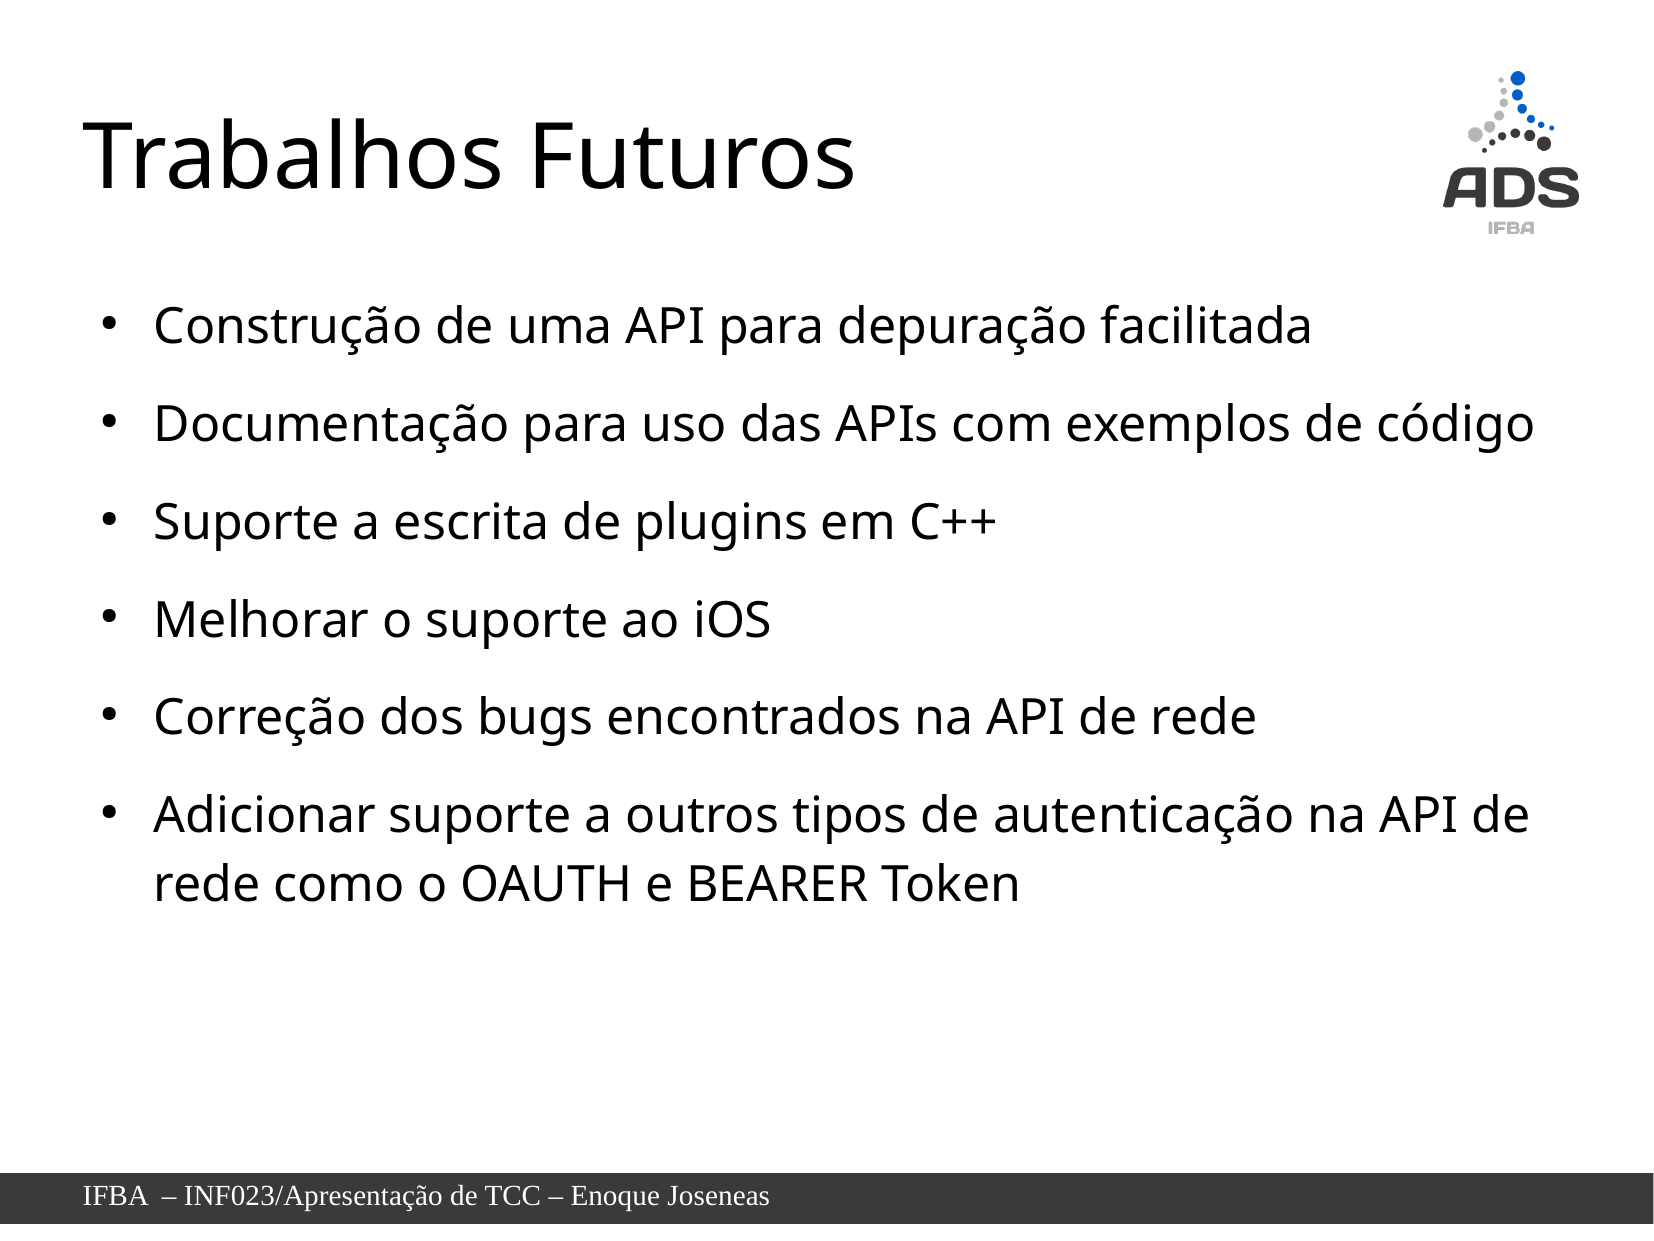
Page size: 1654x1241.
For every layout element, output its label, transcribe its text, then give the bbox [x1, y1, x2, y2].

title Trabalhos Futuros [82, 49, 1426, 257]
list Construção de uma API para depuração facilitada Documentação para uso das APIs com exemplos de código Suporte a escrita de plugins em C++ Melhorar o suporte ao iOS Correção dos bugs encontrados na API de rede Adicionar suporte a outros tipos de autenticação na API de rede como o OAUTH e BEARER Token [82, 290, 1571, 1156]
picture [1443, 71, 1579, 234]
